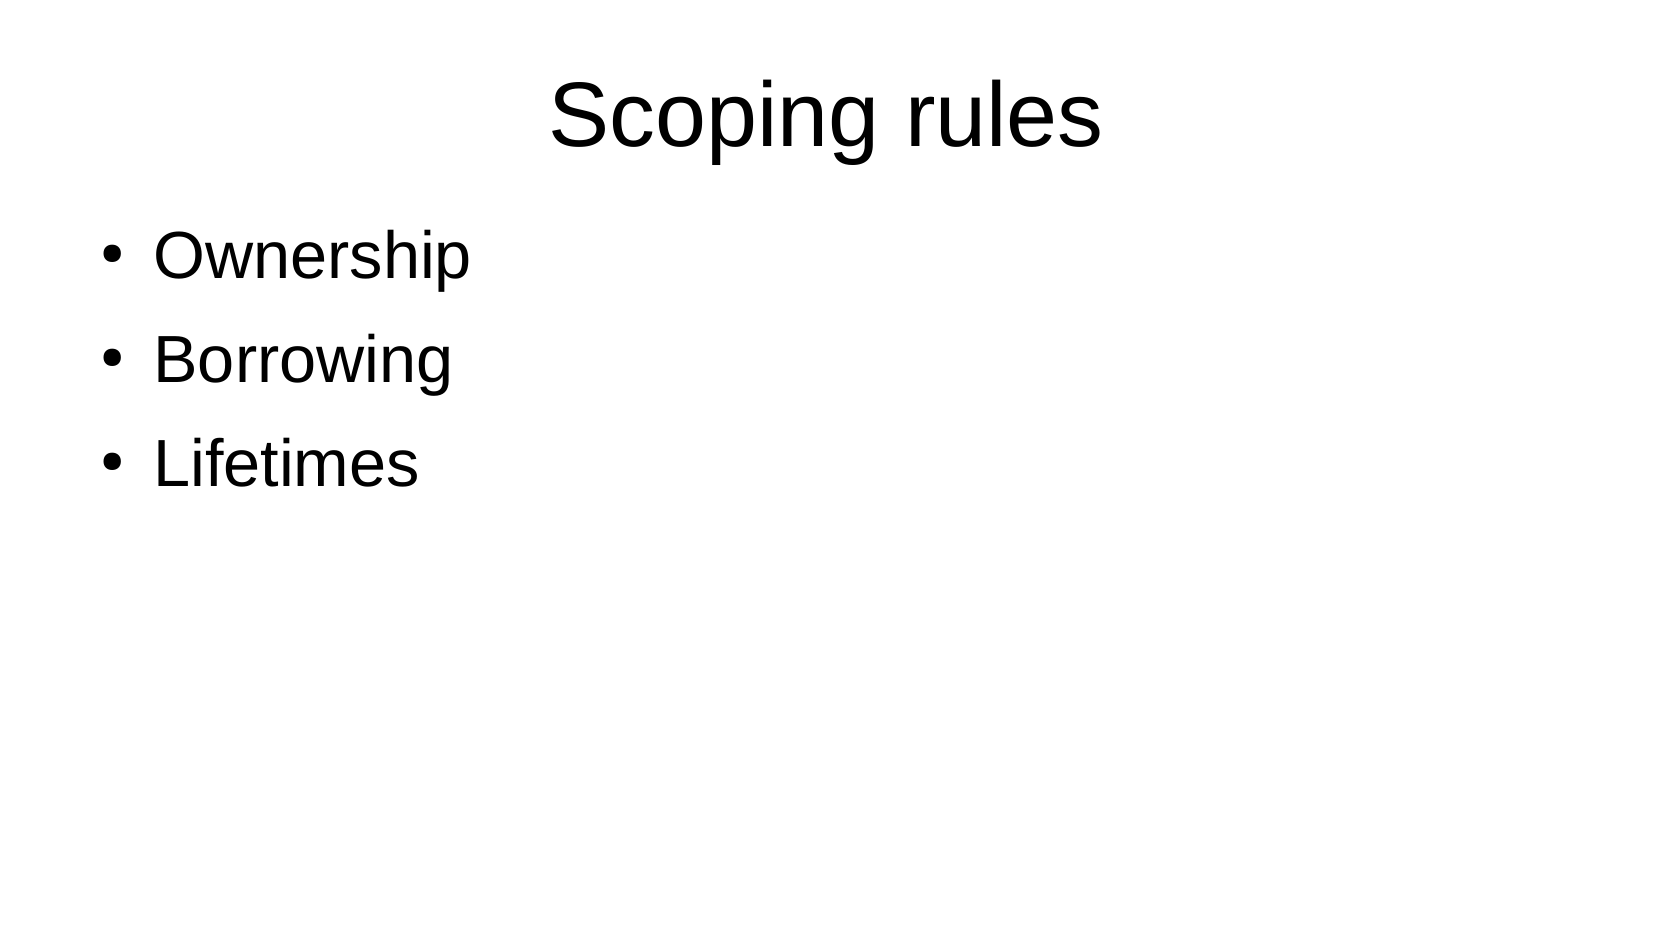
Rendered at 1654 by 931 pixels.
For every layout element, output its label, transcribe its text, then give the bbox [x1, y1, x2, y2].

list Ownership Borrowing Lifetimes [82, 217, 1571, 758]
title Scoping rules [82, 37, 1571, 193]
